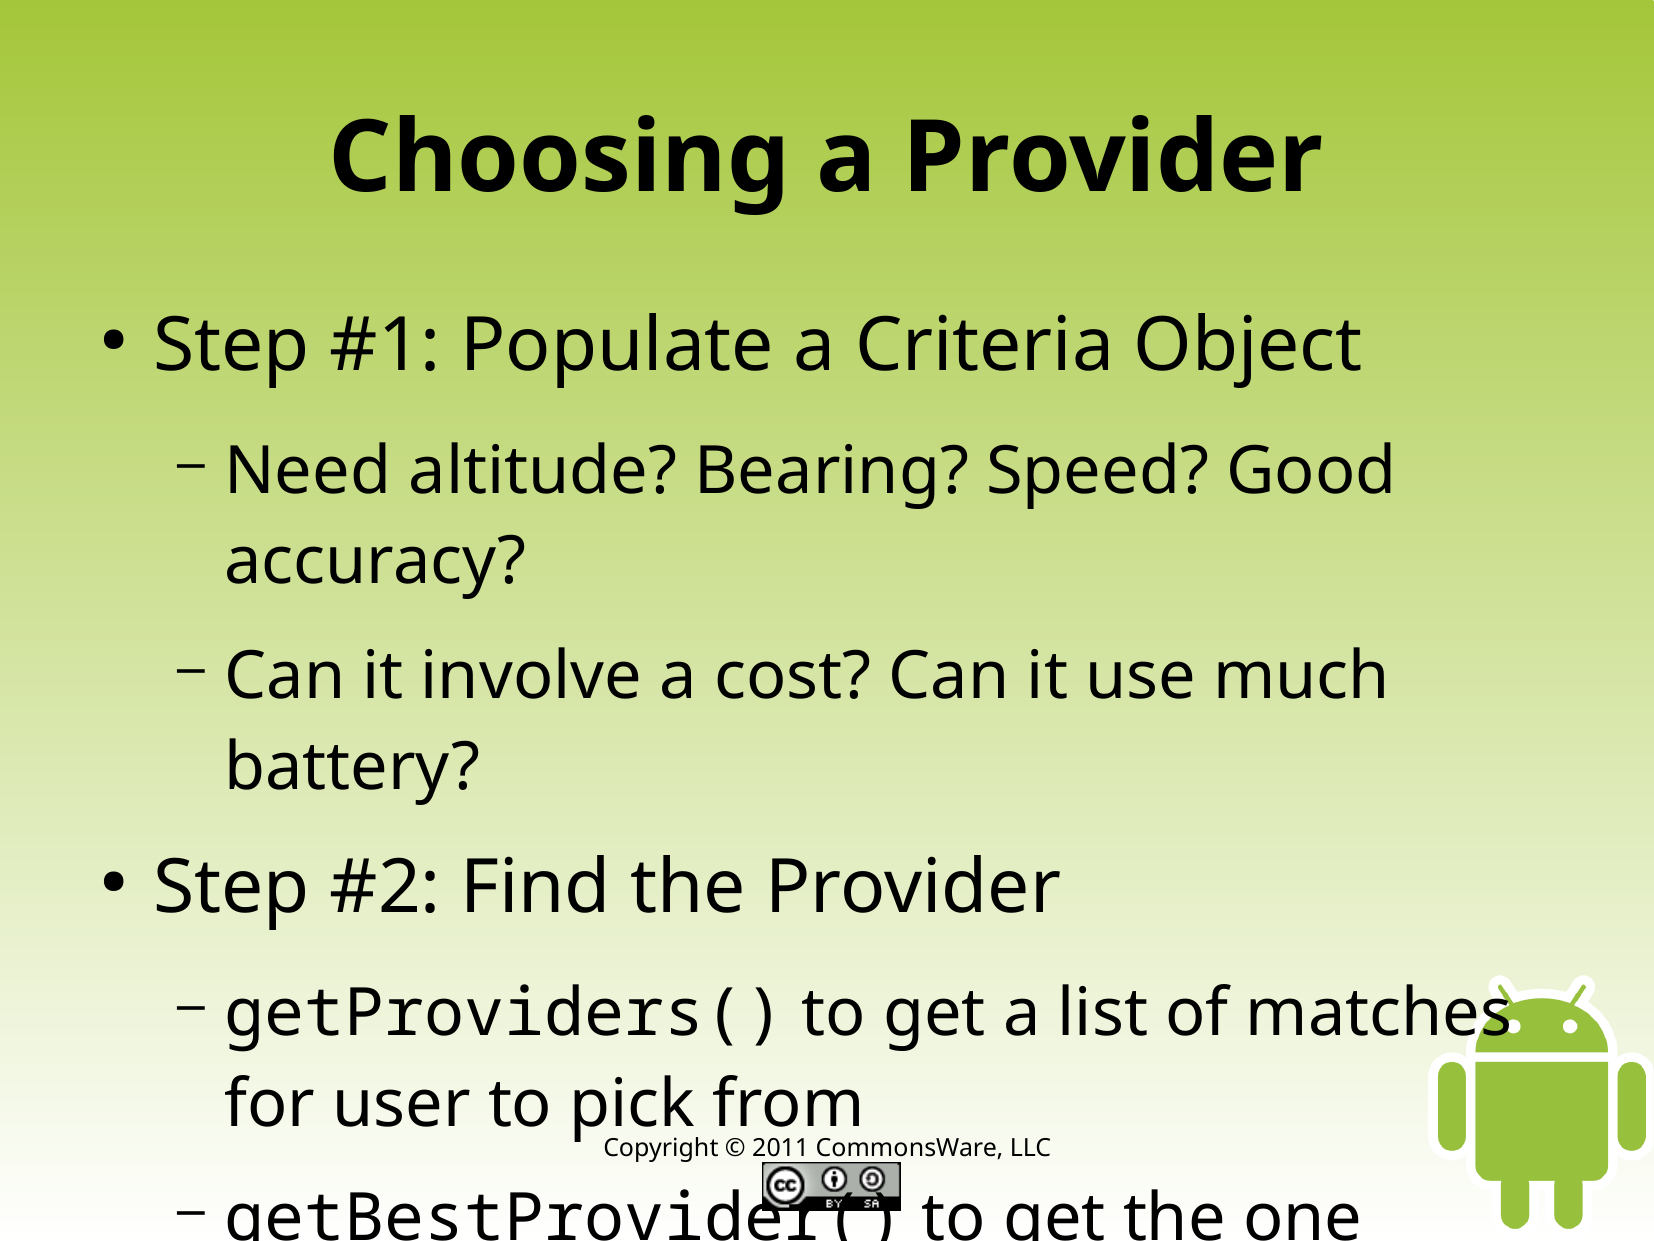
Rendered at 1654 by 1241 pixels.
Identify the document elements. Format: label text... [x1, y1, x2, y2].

list Step #1: Populate a Criteria Object Need altitude? Bearing? Speed? Good accuracy? Can it involve a cost? Can it use much battery? Step #2: Find the Provider getProviders() to get a list of matches for user to pick from getBestProvider() to get the one best match based solely on Criteria [82, 290, 1571, 1120]
title Choosing a Provider [82, 49, 1571, 257]
picture [1428, 975, 1654, 1238]
picture [762, 1162, 901, 1211]
